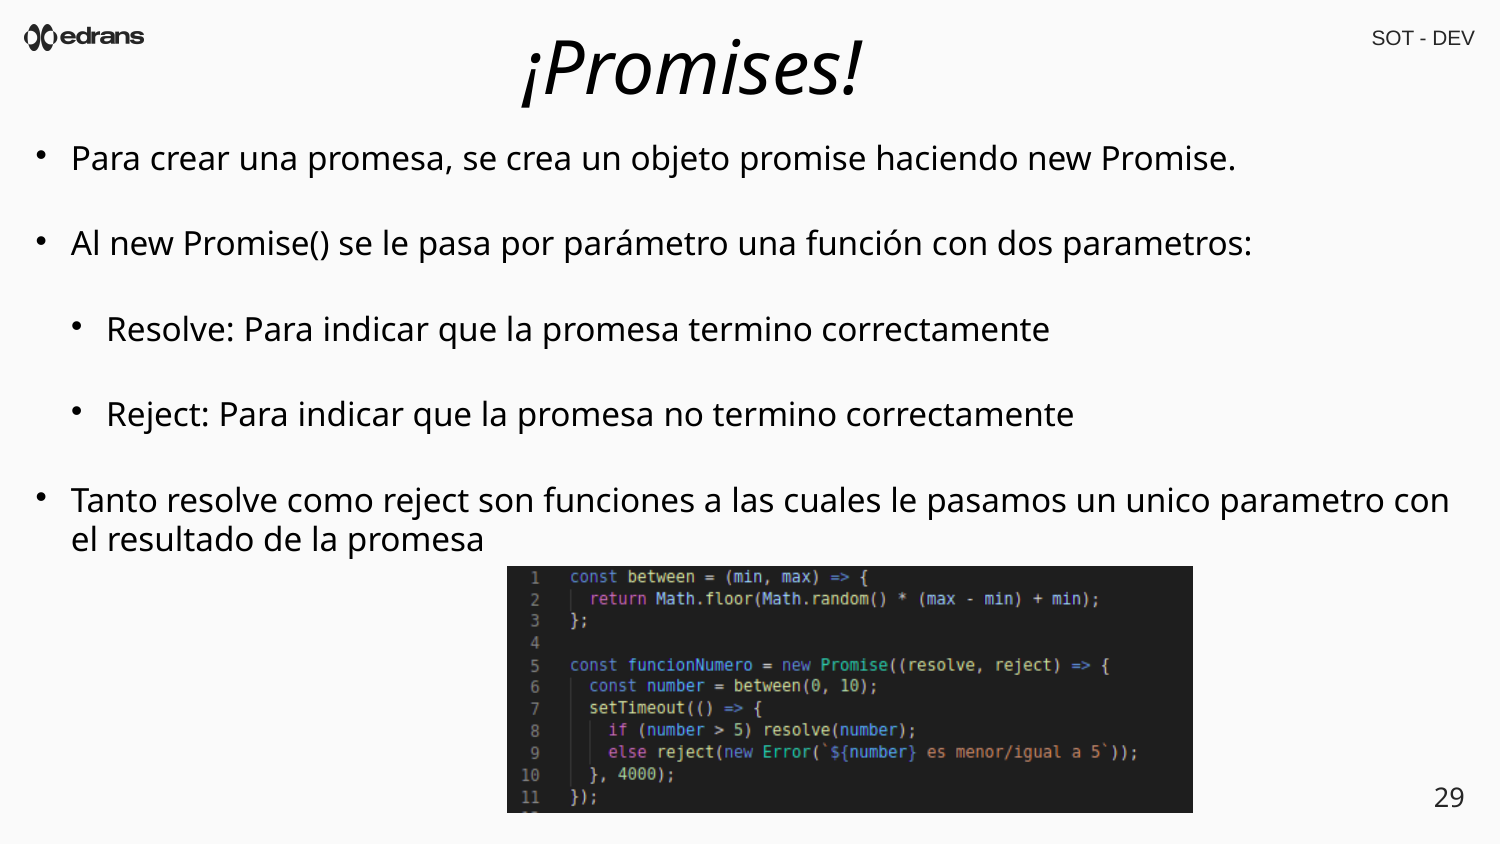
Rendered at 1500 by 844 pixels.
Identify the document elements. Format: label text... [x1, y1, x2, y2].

text_box ¡Promises! [507, 11, 982, 124]
slide_number <número> [1389, 764, 1480, 830]
text_box Para crear una promesa, se crea un objeto promise haciendo new Promise. Al new Promise() se le pasa por parámetro una función con dos parametros: Resolve: Para indicar que la promesa termino correctamente Reject: Para indicar que la promesa no termino correctamente Tanto resolve como reject son funciones a las cuales le pasamos un unico parametro con el resultado de la promesa [35, 137, 1456, 556]
picture [24, 24, 144, 51]
text_box SOT - DEV [1266, 24, 1475, 51]
picture [507, 566, 1193, 813]
